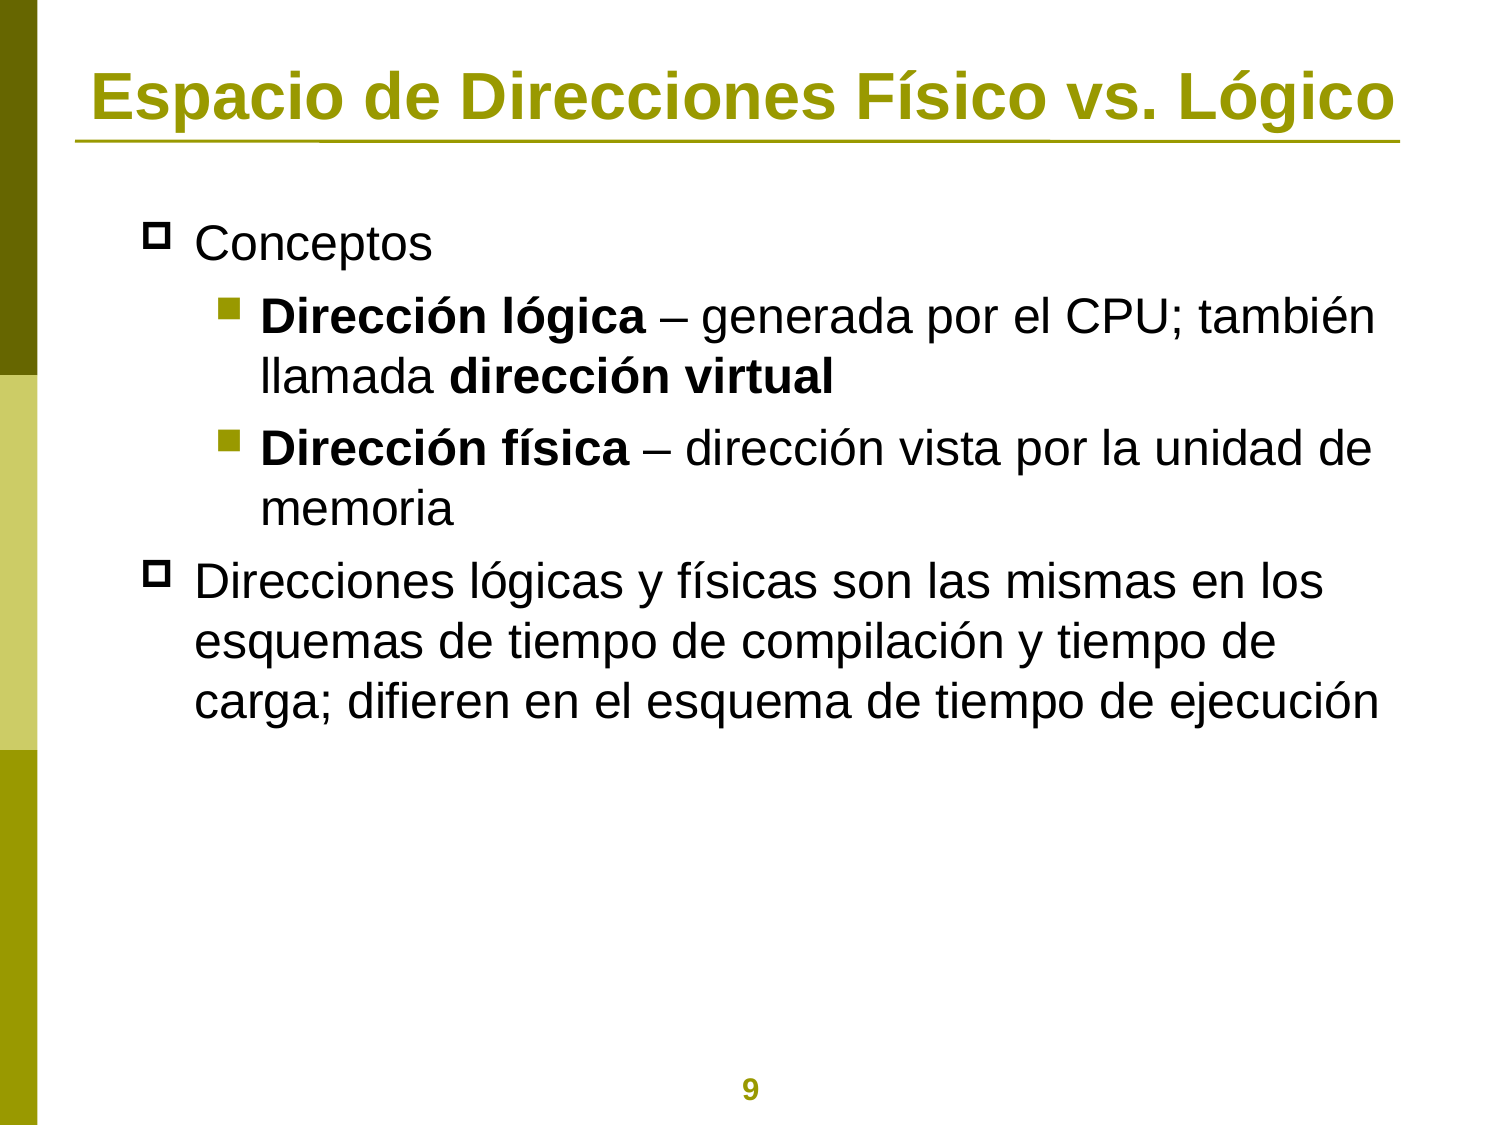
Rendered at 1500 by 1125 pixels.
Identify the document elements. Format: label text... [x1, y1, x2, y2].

text_box Conceptos Dirección lógica – generada por el CPU; también llamada dirección virtual Dirección física – dirección vista por la unidad de memoria Direcciones lógicas y físicas son las mismas en los esquemas de tiempo de compilación y tiempo de carga; difieren en el esquema de tiempo de ejecución [125, 203, 1414, 937]
text_box Espacio de Direcciones Físico vs. Lógico [75, 45, 1426, 141]
